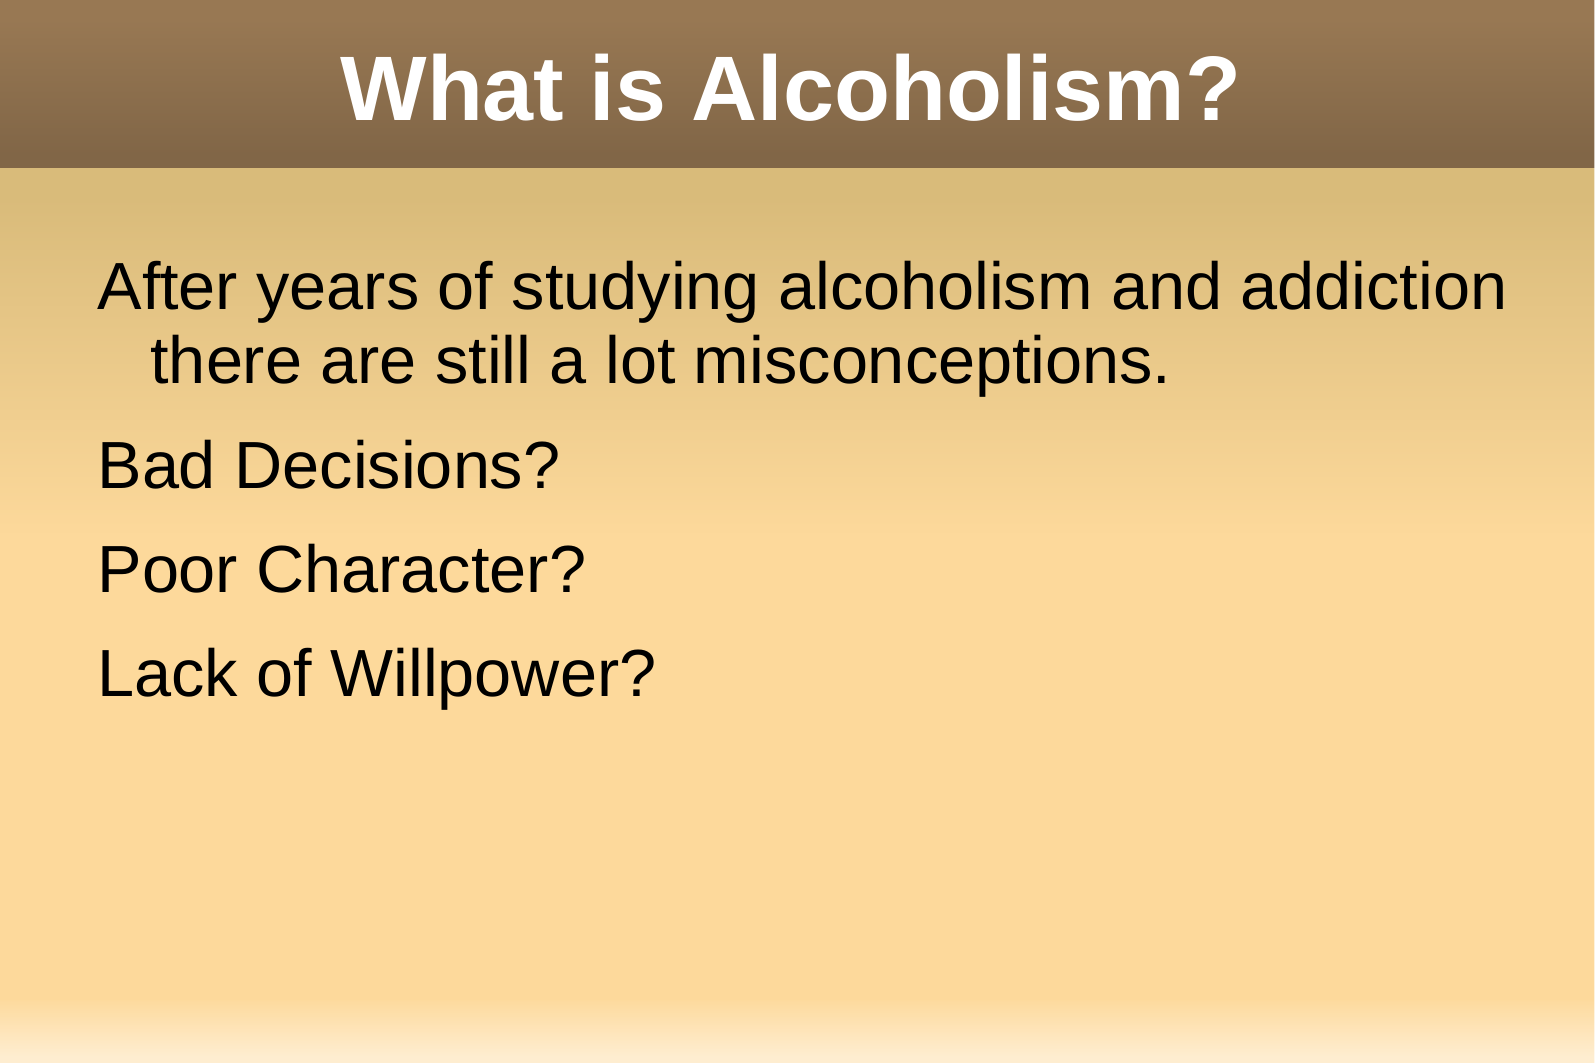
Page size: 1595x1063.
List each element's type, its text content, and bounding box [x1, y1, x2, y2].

list After years of studying alcoholism and addiction there are still a lot misconceptions. Bad Decisions? Poor Character? Lack of Willpower? [79, 248, 1515, 936]
title What is Alcoholism? [74, 0, 1510, 178]
picture [0, 0, 1595, 1063]
